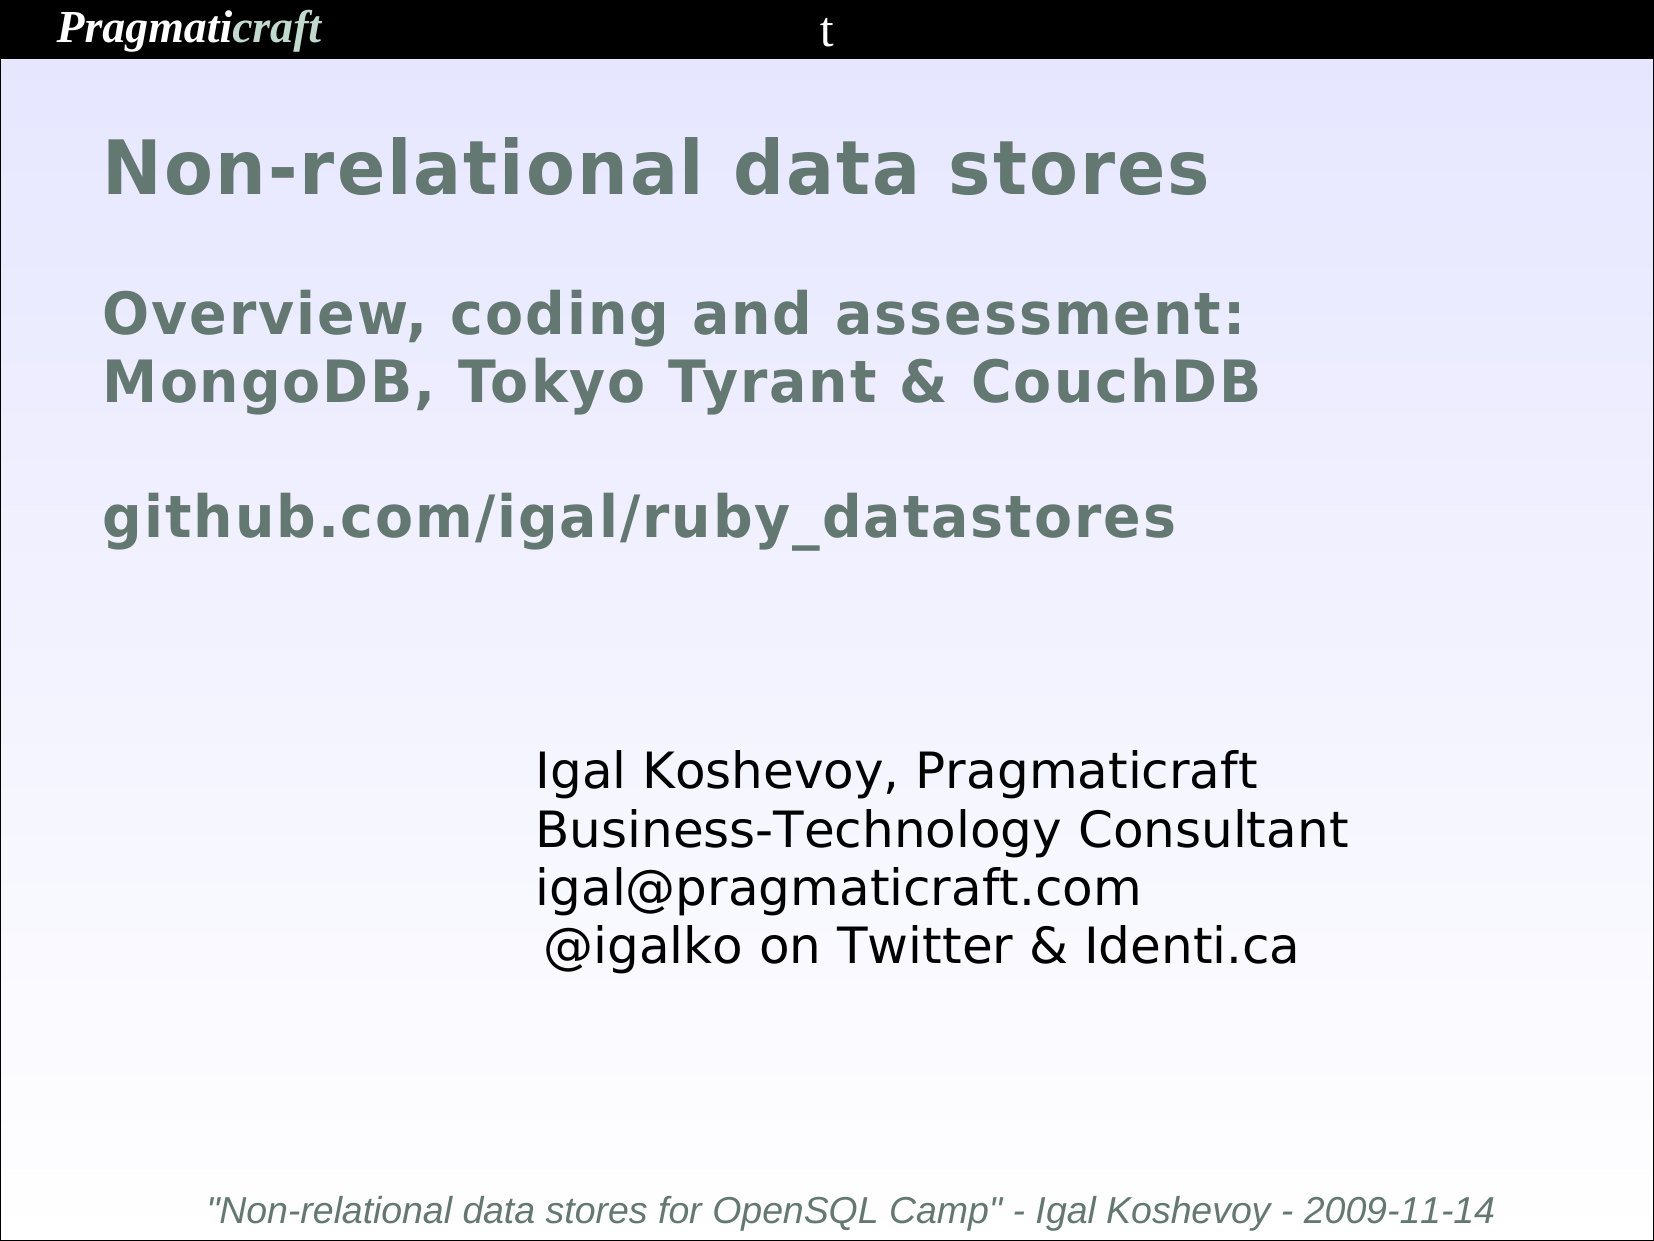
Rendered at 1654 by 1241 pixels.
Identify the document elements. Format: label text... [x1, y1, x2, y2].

subtitle Igal Koshevoy, Pragmaticraft Business-Technology Consultant igal@pragmaticraft.com @igalko on Twitter & Identi.ca [535, 667, 1580, 1051]
title Non-relational data stores Overview, coding and assessment: MongoDB, Tokyo Tyrant & CouchDB github.com/igal/ruby_datastores [102, 125, 1654, 552]
